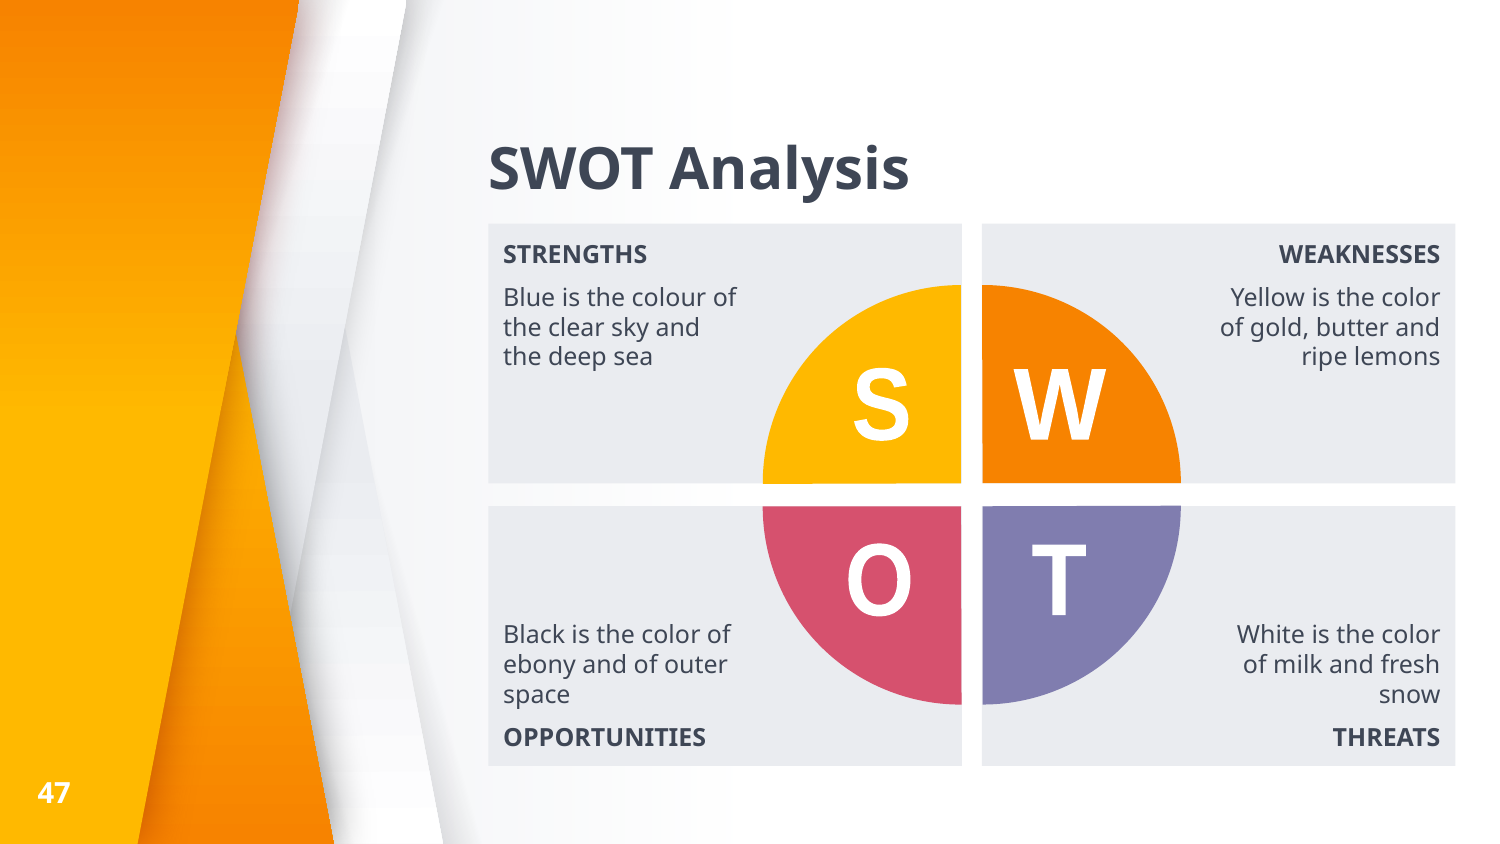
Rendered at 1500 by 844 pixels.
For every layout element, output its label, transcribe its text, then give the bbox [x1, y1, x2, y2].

text_box S [854, 367, 909, 441]
text_box [762, 506, 962, 705]
text_box O [848, 543, 911, 617]
text_box W [1013, 369, 1107, 440]
text_box [982, 285, 1181, 484]
text_box [762, 285, 961, 484]
text_box SWOT Analysis [488, 137, 1385, 202]
text_box White is the color of milk and fresh snow THREATS [981, 506, 1456, 766]
text_box Black is the color of ebony and of outer space OPPORTUNITIES [488, 506, 962, 766]
text_box WEAKNESSES Yellow is the color of gold, butter and ripe lemons [981, 223, 1456, 484]
text_box <número> [37, 773, 98, 816]
text_box [982, 505, 1181, 705]
text_box T [1032, 544, 1086, 616]
text_box STRENGTHS Blue is the colour of the clear sky and the deep sea [488, 223, 962, 484]
